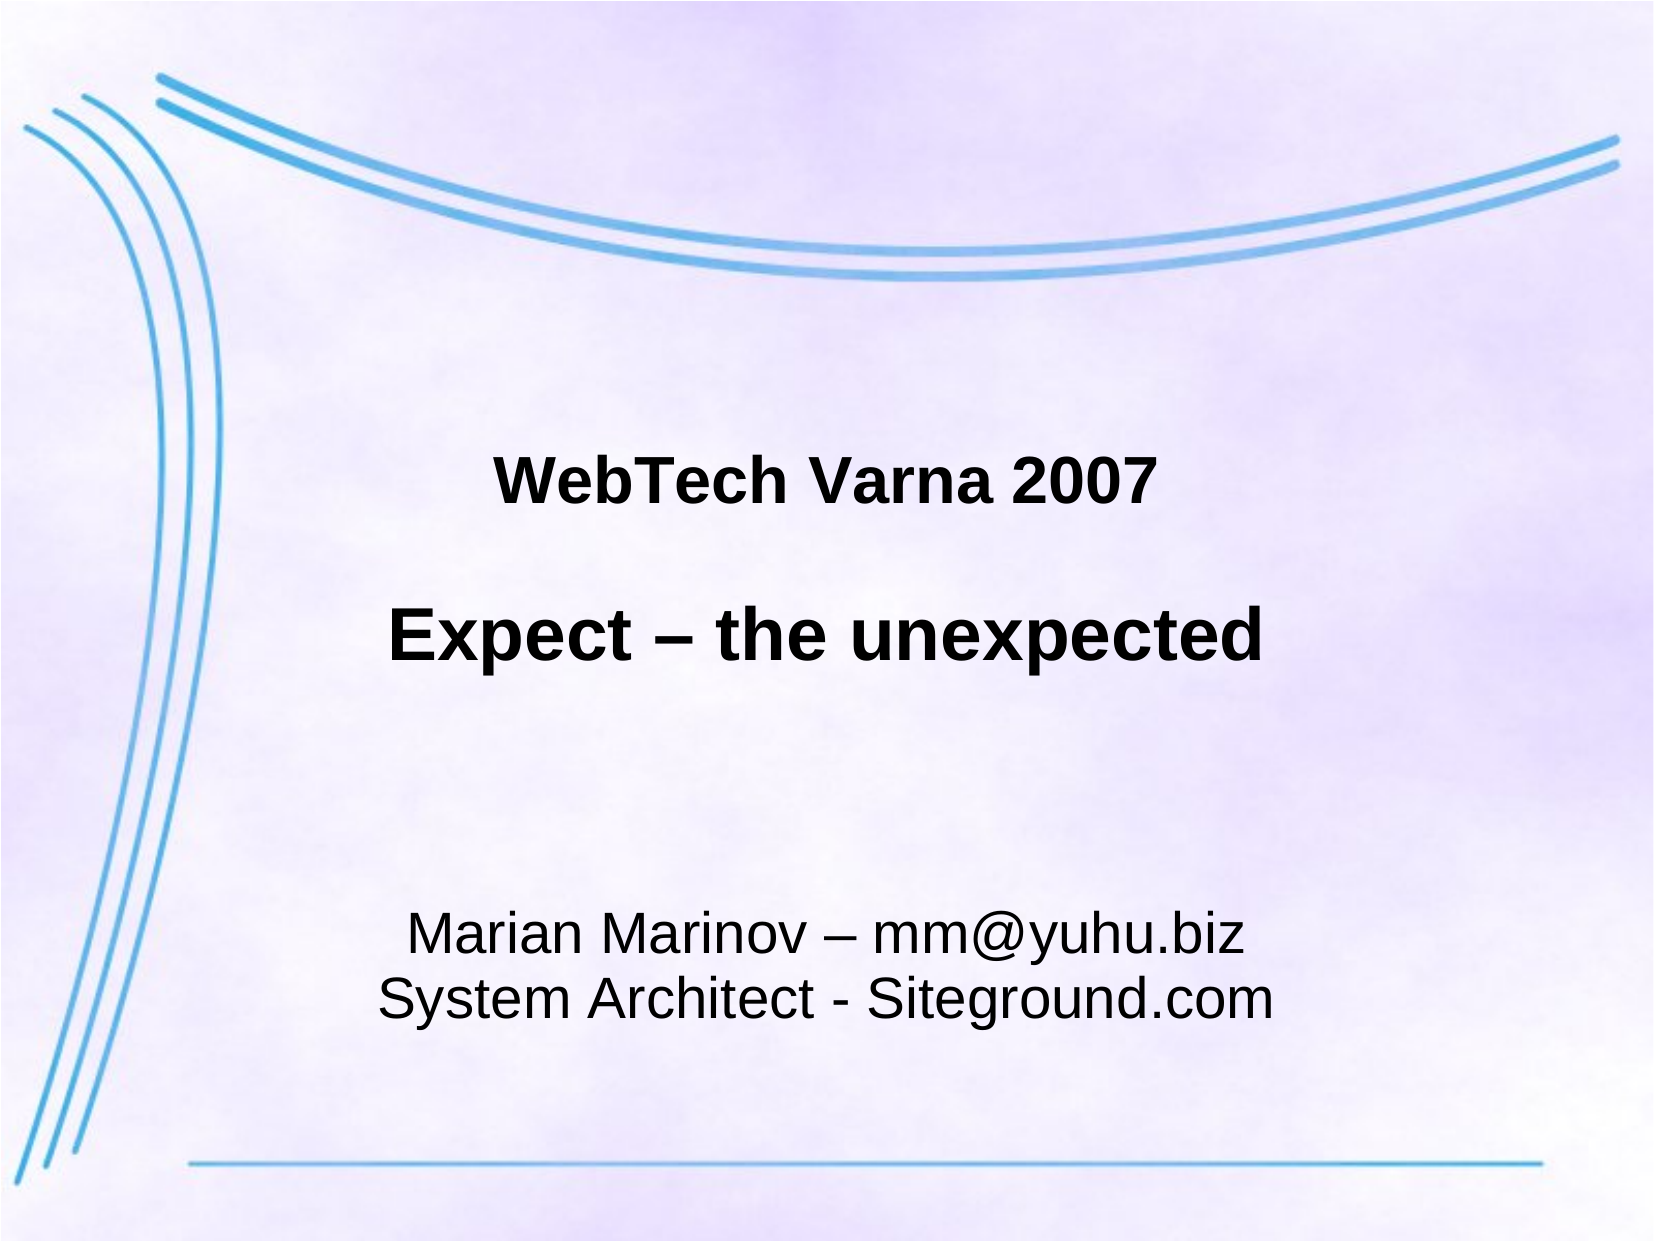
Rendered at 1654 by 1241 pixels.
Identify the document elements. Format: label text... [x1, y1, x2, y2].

picture [1, 1, 1654, 1241]
subtitle WebTech Varna 2007 Expect – the unexpected Marian Marinov – mm@yuhu.biz System Architect - Siteground.com [82, 290, 1571, 1109]
